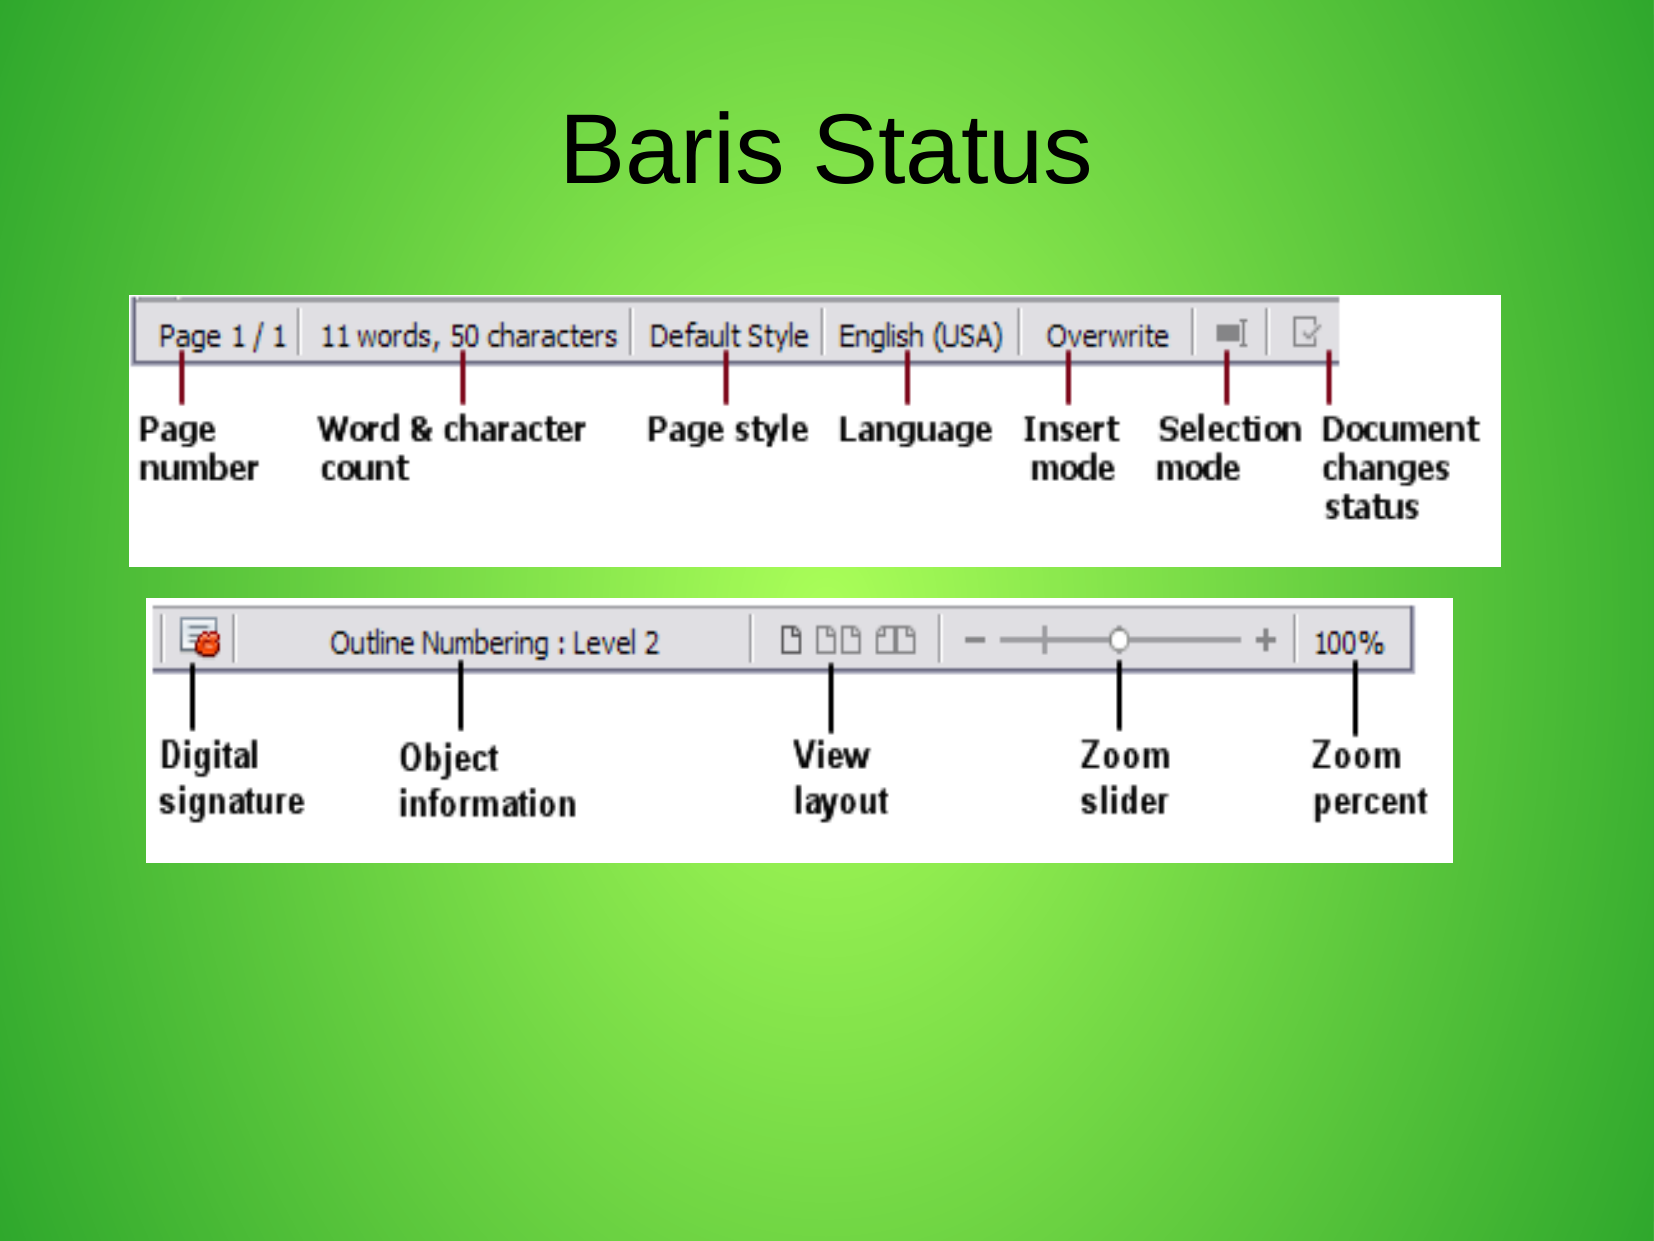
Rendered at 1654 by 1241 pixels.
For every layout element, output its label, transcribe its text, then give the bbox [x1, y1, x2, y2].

picture [146, 598, 1453, 863]
title Baris Status [82, 47, 1571, 252]
picture [129, 295, 1501, 567]
